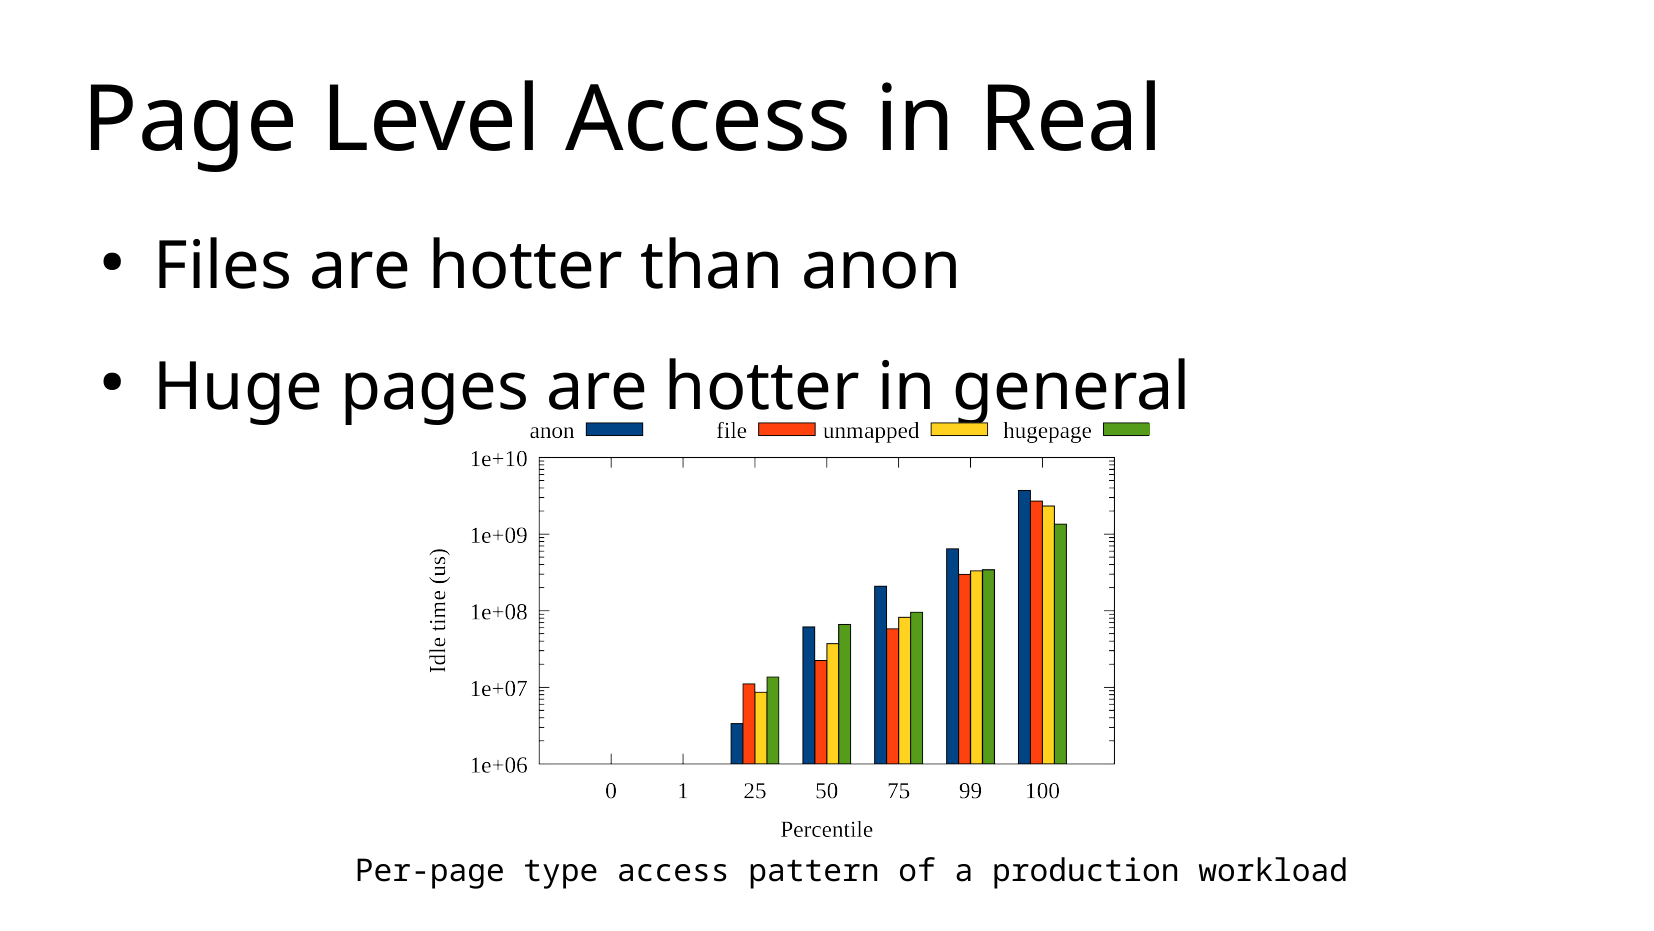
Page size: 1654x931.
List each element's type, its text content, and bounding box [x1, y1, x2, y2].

text_box Per-page type access pattern of a production workload [340, 841, 1367, 899]
picture [414, 405, 1150, 841]
title Page Level Access in Real [82, 37, 1571, 193]
list Files are hotter than anon Huge pages are hotter in general [82, 217, 1571, 758]
